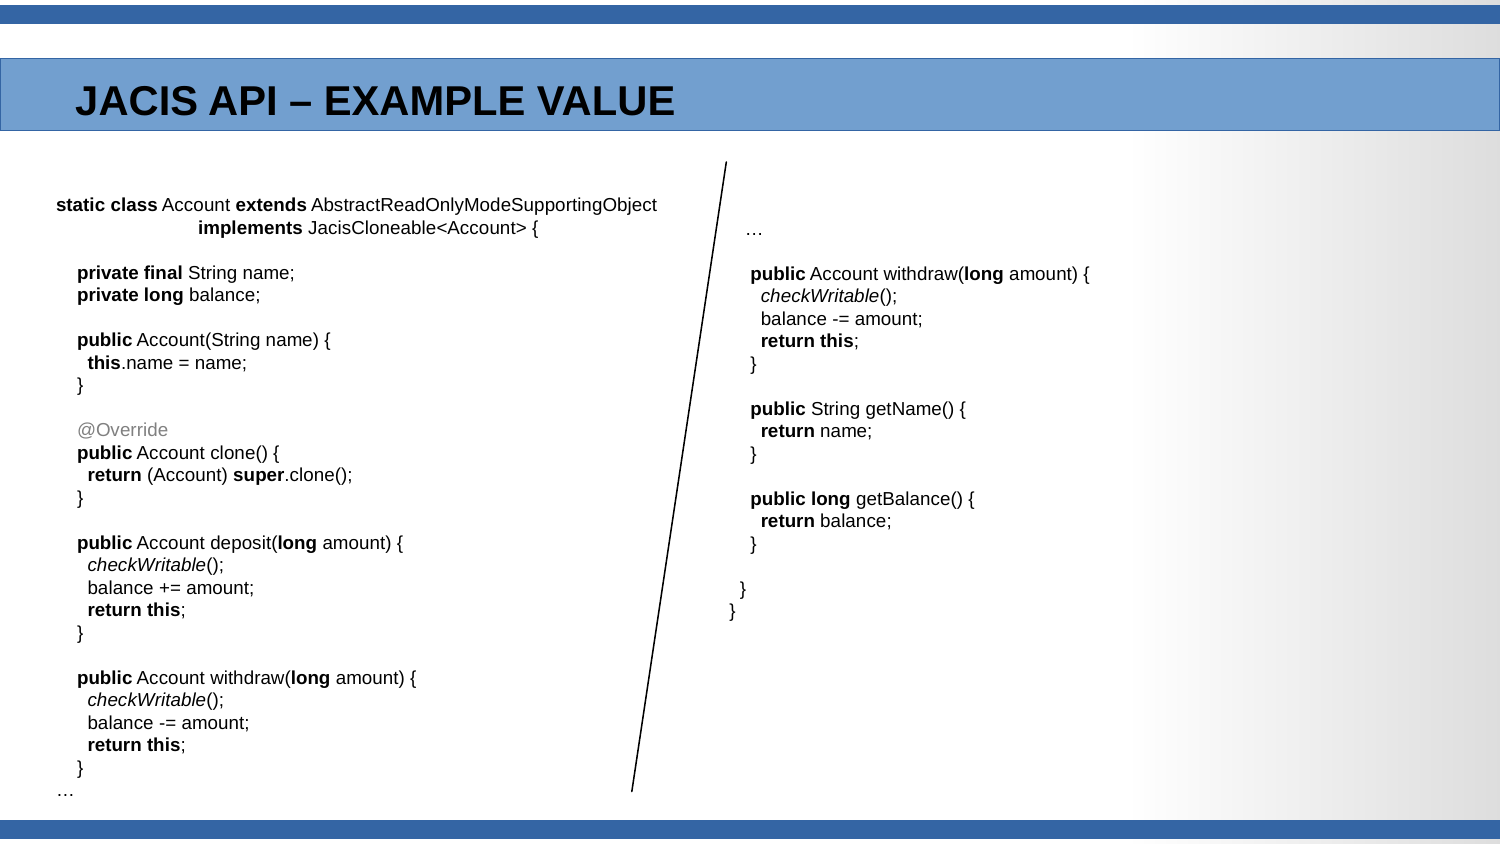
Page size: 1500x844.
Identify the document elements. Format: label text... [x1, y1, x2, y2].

title JACIS API – example value [63, 52, 1199, 151]
text_box static class Account extends AbstractReadOnlyModeSupportingObject implements JacisCloneable<Account> { private final String name; private long balance; public Account(String name) { this.name = name; } @Override public Account clone() { return (Account) super.clone(); } public Account deposit(long amount) { checkWritable(); balance += amount; return this; } public Account withdraw(long amount) { checkWritable(); balance -= amount; return this; } … [41, 185, 691, 808]
text_box … public Account withdraw(long amount) { checkWritable(); balance -= amount; return this; } public String getName() { return name; } public long getBalance() { return balance; } } } [714, 209, 1376, 629]
